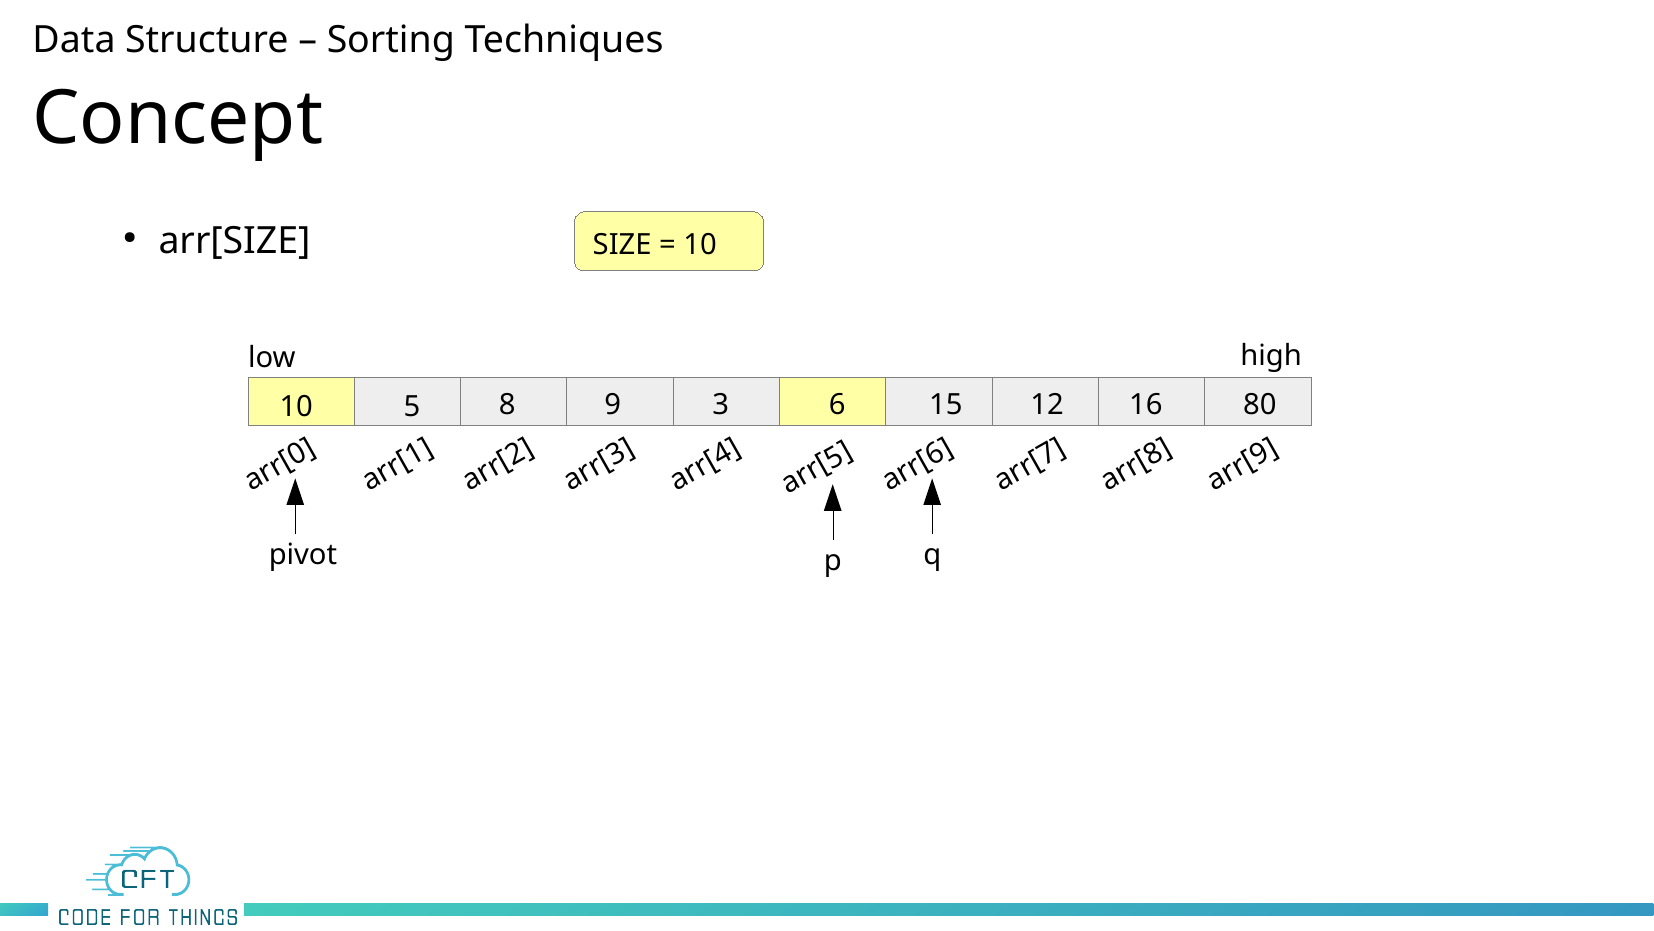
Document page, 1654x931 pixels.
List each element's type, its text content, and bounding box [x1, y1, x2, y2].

text_box low [233, 328, 337, 378]
text_box [1182, 377, 1228, 426]
text_box [248, 378, 264, 426]
text_box [438, 377, 484, 426]
text_box [332, 377, 388, 426]
text_box 9 [589, 376, 657, 426]
text_box arr[8] [1079, 401, 1213, 517]
text_box 15 [914, 376, 982, 426]
text_box [1083, 377, 1114, 426]
text_box 6 [814, 376, 863, 426]
text_box arr[7] [971, 404, 1111, 517]
text_box [982, 377, 1015, 426]
text_box 5 [388, 377, 438, 428]
text_box arr[0] [218, 426, 360, 517]
text_box p [809, 531, 858, 581]
text_box arr[5] [756, 426, 898, 520]
text_box [762, 377, 814, 426]
text_box arr[6] [863, 424, 999, 517]
text_box [863, 377, 914, 426]
text_box pivot [253, 525, 358, 575]
text_box arr[SIZE] [108, 205, 353, 272]
title Data Structure – Sorting Techniques Concept [32, 12, 1184, 166]
text_box 8 [484, 376, 551, 426]
text_box [657, 377, 690, 426]
picture [59, 846, 237, 925]
text_box arr[2] [437, 404, 574, 517]
text_box q [908, 525, 957, 575]
text_box arr[4] [647, 411, 786, 517]
text_box arr[1] [336, 401, 473, 517]
text_box arr[3] [537, 413, 680, 517]
text_box 3 [690, 376, 762, 426]
text_box [551, 377, 589, 426]
text_box [1296, 377, 1312, 426]
text_box 80 [1228, 377, 1296, 426]
text_box arr[9] [1181, 405, 1323, 517]
text_box 10 [264, 378, 332, 428]
text_box [574, 211, 764, 271]
text_box 12 [1015, 376, 1083, 426]
text_box SIZE = 10 [577, 215, 758, 265]
text_box 16 [1114, 376, 1182, 426]
text_box high [1225, 327, 1329, 377]
